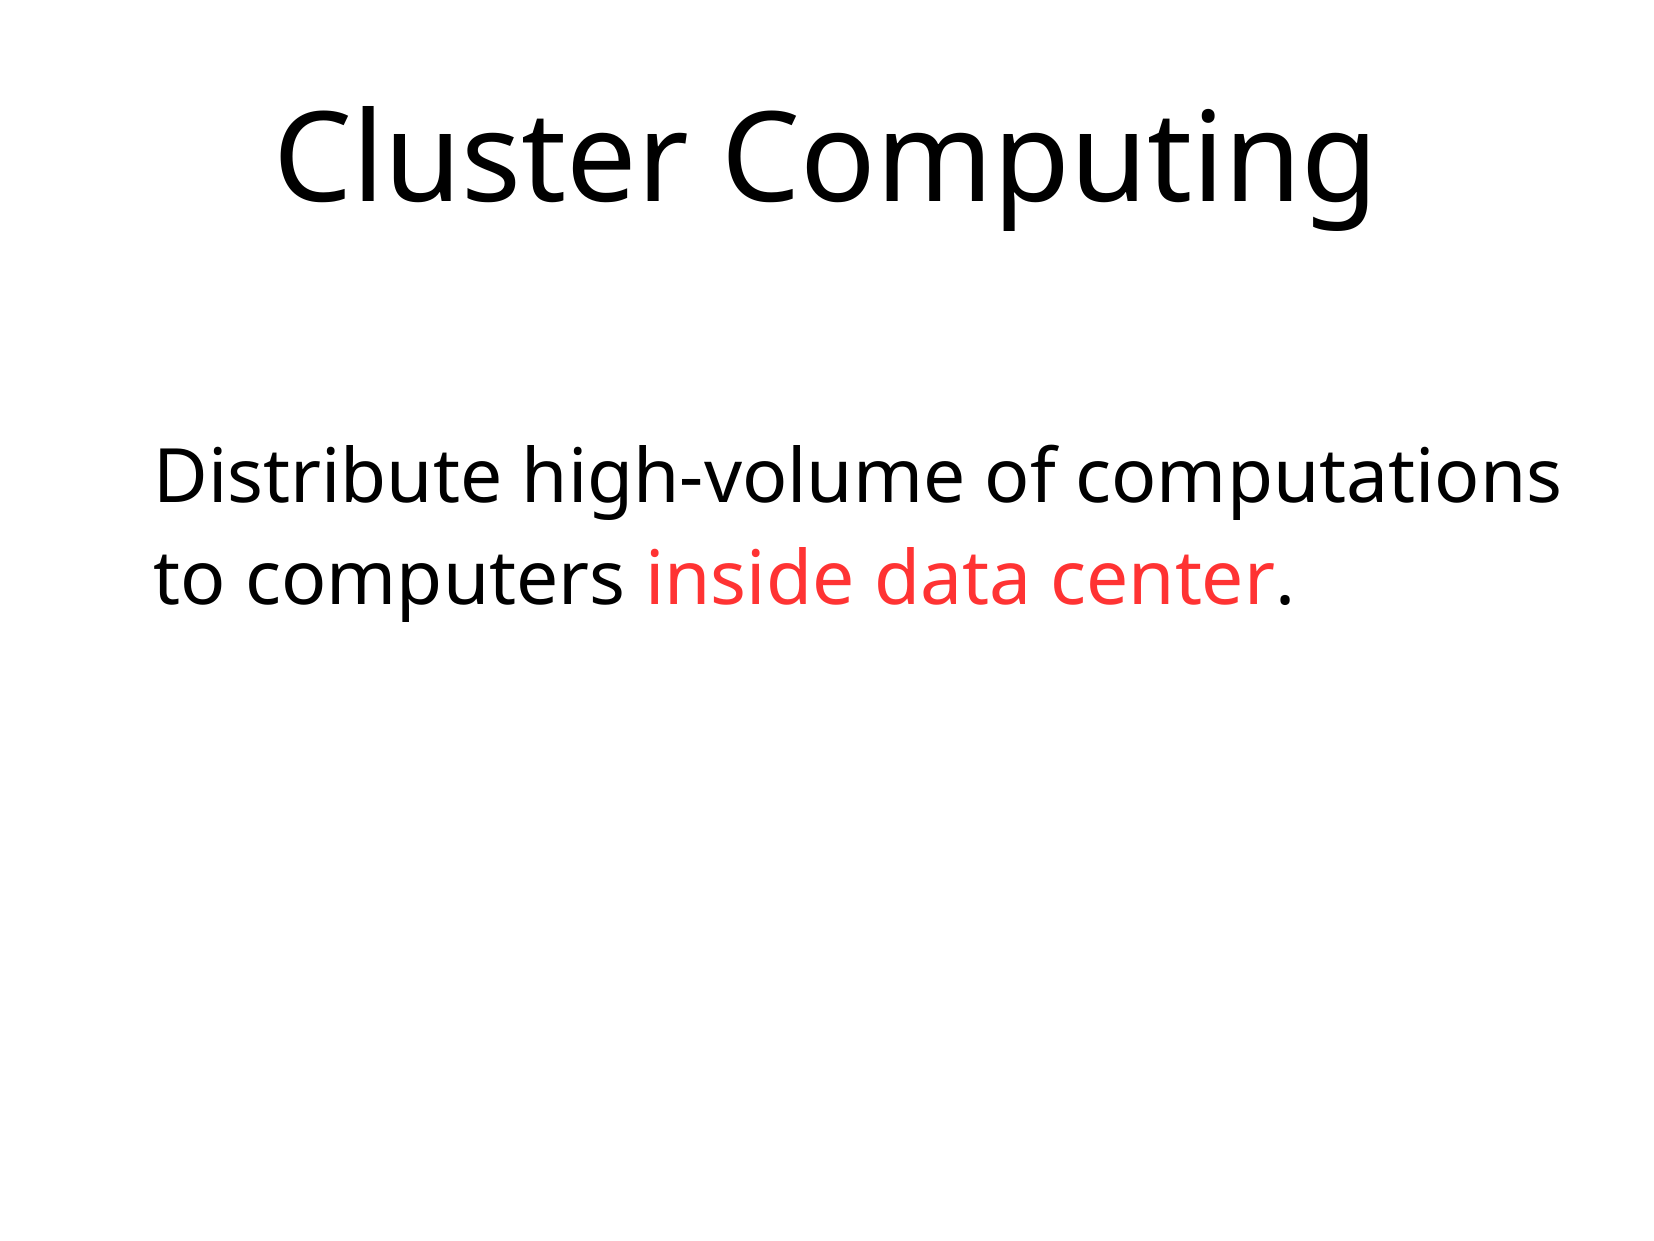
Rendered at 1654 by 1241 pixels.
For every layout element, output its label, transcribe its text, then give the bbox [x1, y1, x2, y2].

list Distribute high-volume of computations to computers inside data center. [82, 290, 1571, 1010]
title Cluster Computing [82, 49, 1571, 257]
